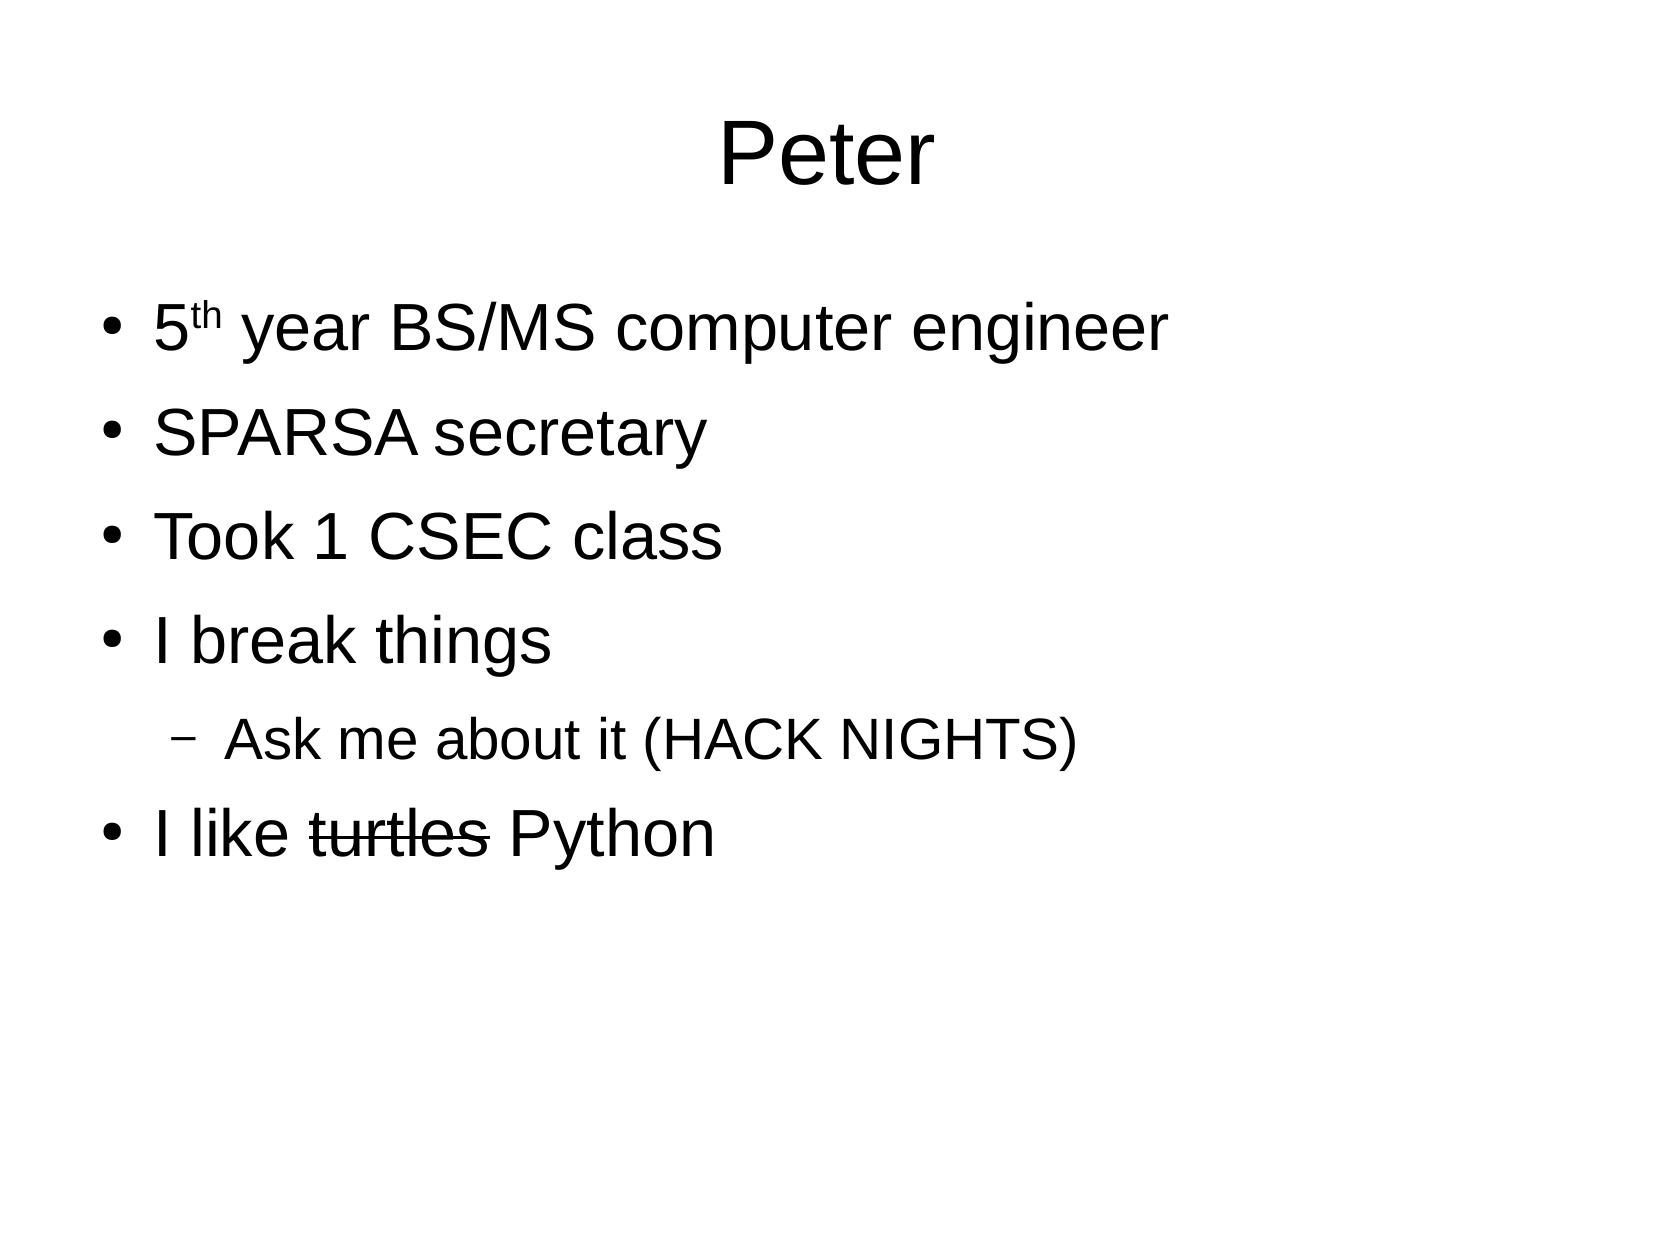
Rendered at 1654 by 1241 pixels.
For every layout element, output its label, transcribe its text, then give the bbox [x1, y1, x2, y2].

title Peter [82, 49, 1571, 257]
list 5th year BS/MS computer engineer SPARSA secretary Took 1 CSEC class I break things Ask me about it (HACK NIGHTS) I like turtles Python [82, 290, 1571, 1010]
